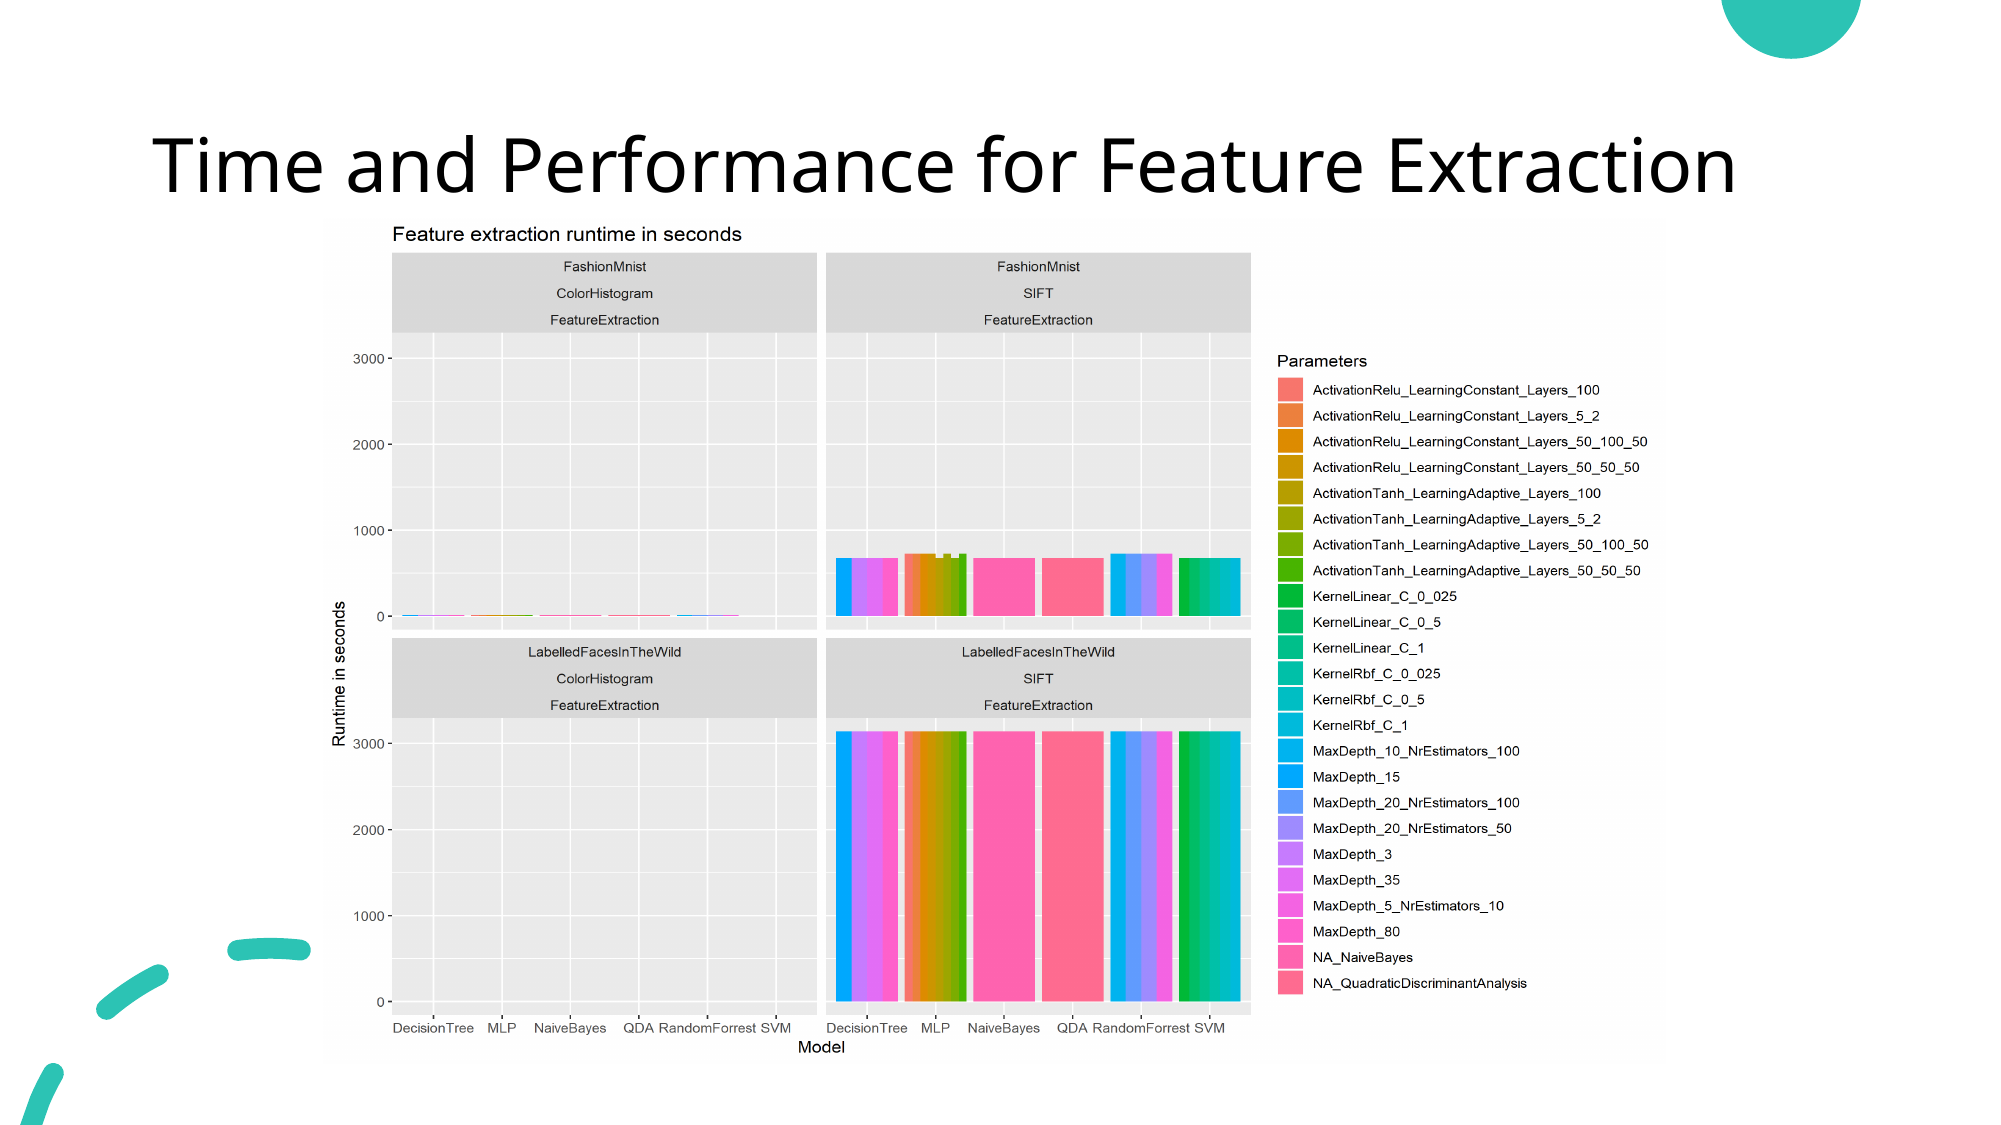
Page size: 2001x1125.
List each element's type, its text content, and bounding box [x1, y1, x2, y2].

title Time and Performance for Feature Extraction [137, 59, 1863, 278]
picture [323, 219, 1666, 1064]
